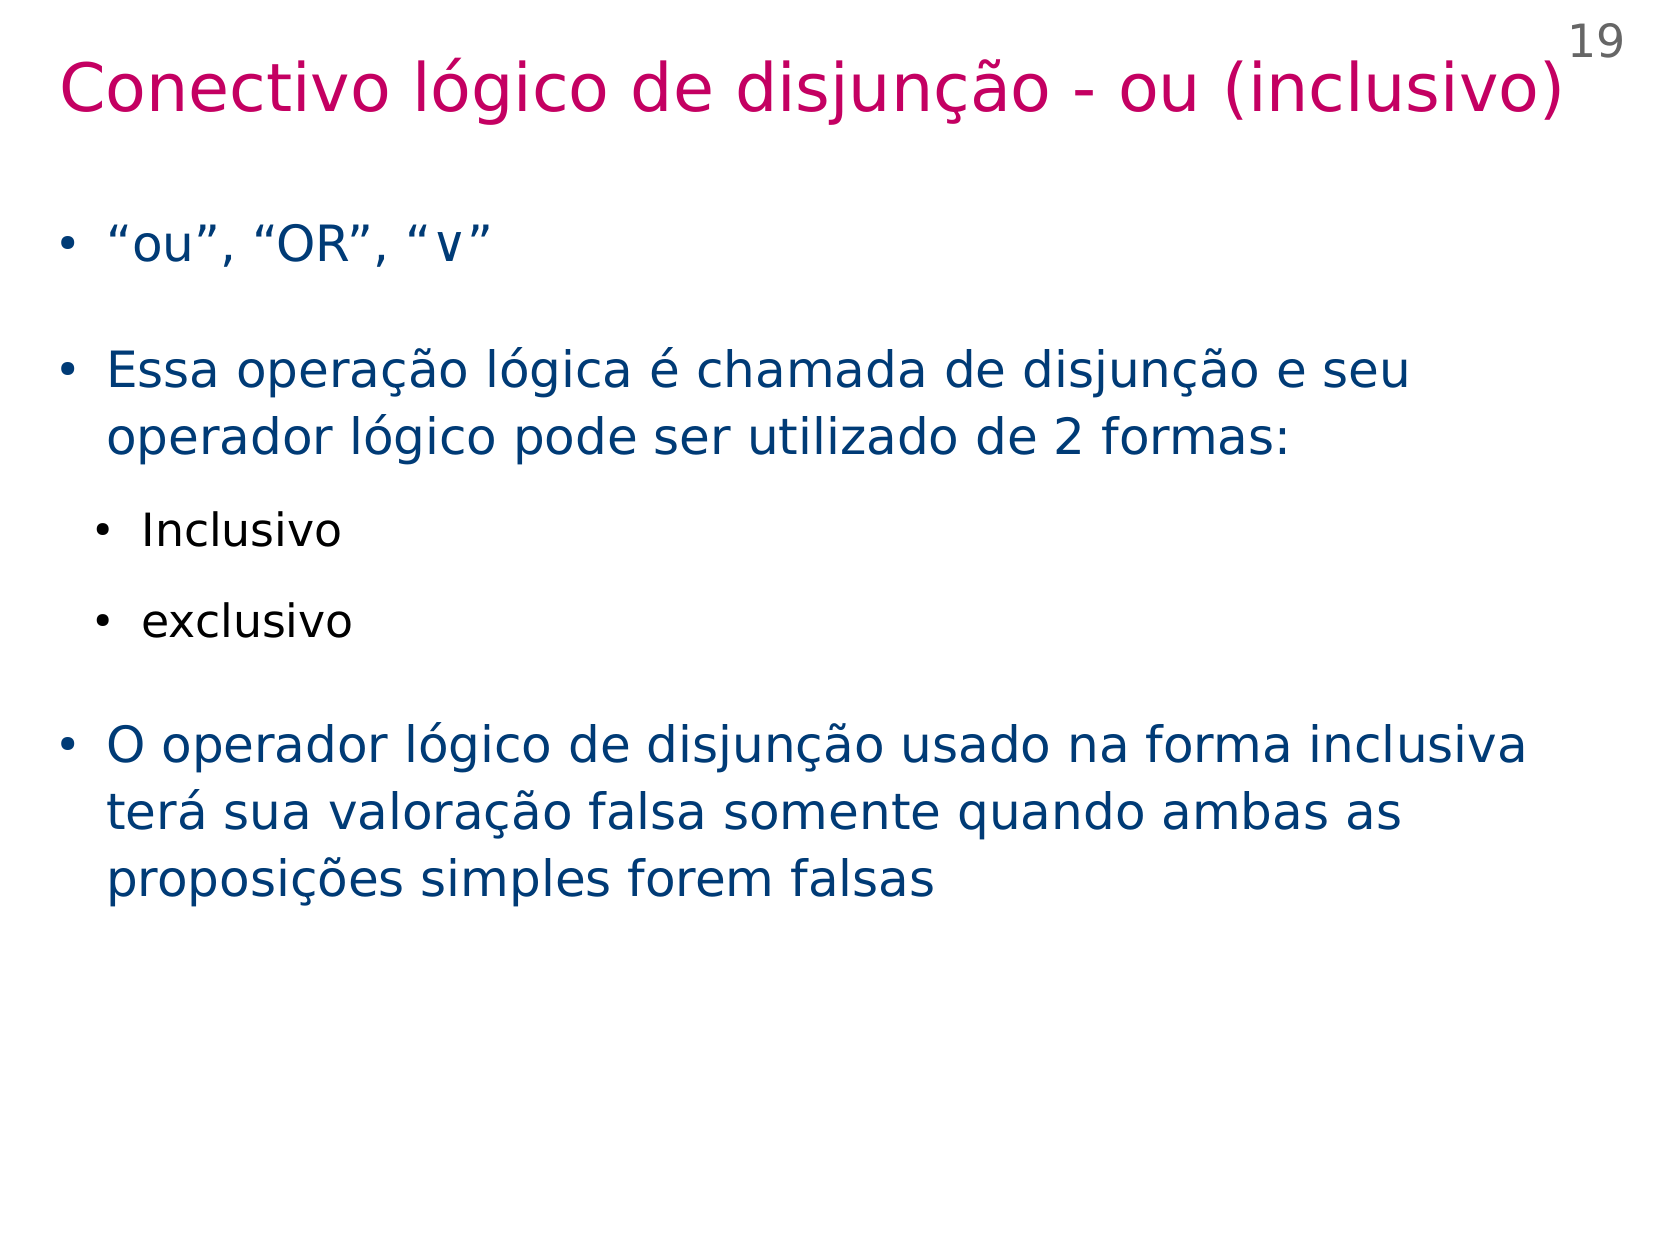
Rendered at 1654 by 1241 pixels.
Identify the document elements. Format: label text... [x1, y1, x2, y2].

title Conectivo lógico de disjunção - ou (inclusivo) [59, 49, 1595, 128]
list “ou”, “OR”, “∨” Essa operação lógica é chamada de disjunção e seu operador lógico pode ser utilizado de 2 formas: Inclusivo exclusivo O operador lógico de disjunção usado na forma inclusiva terá sua valoração falsa somente quando ambas as proposições simples forem falsas [59, 206, 1625, 1211]
